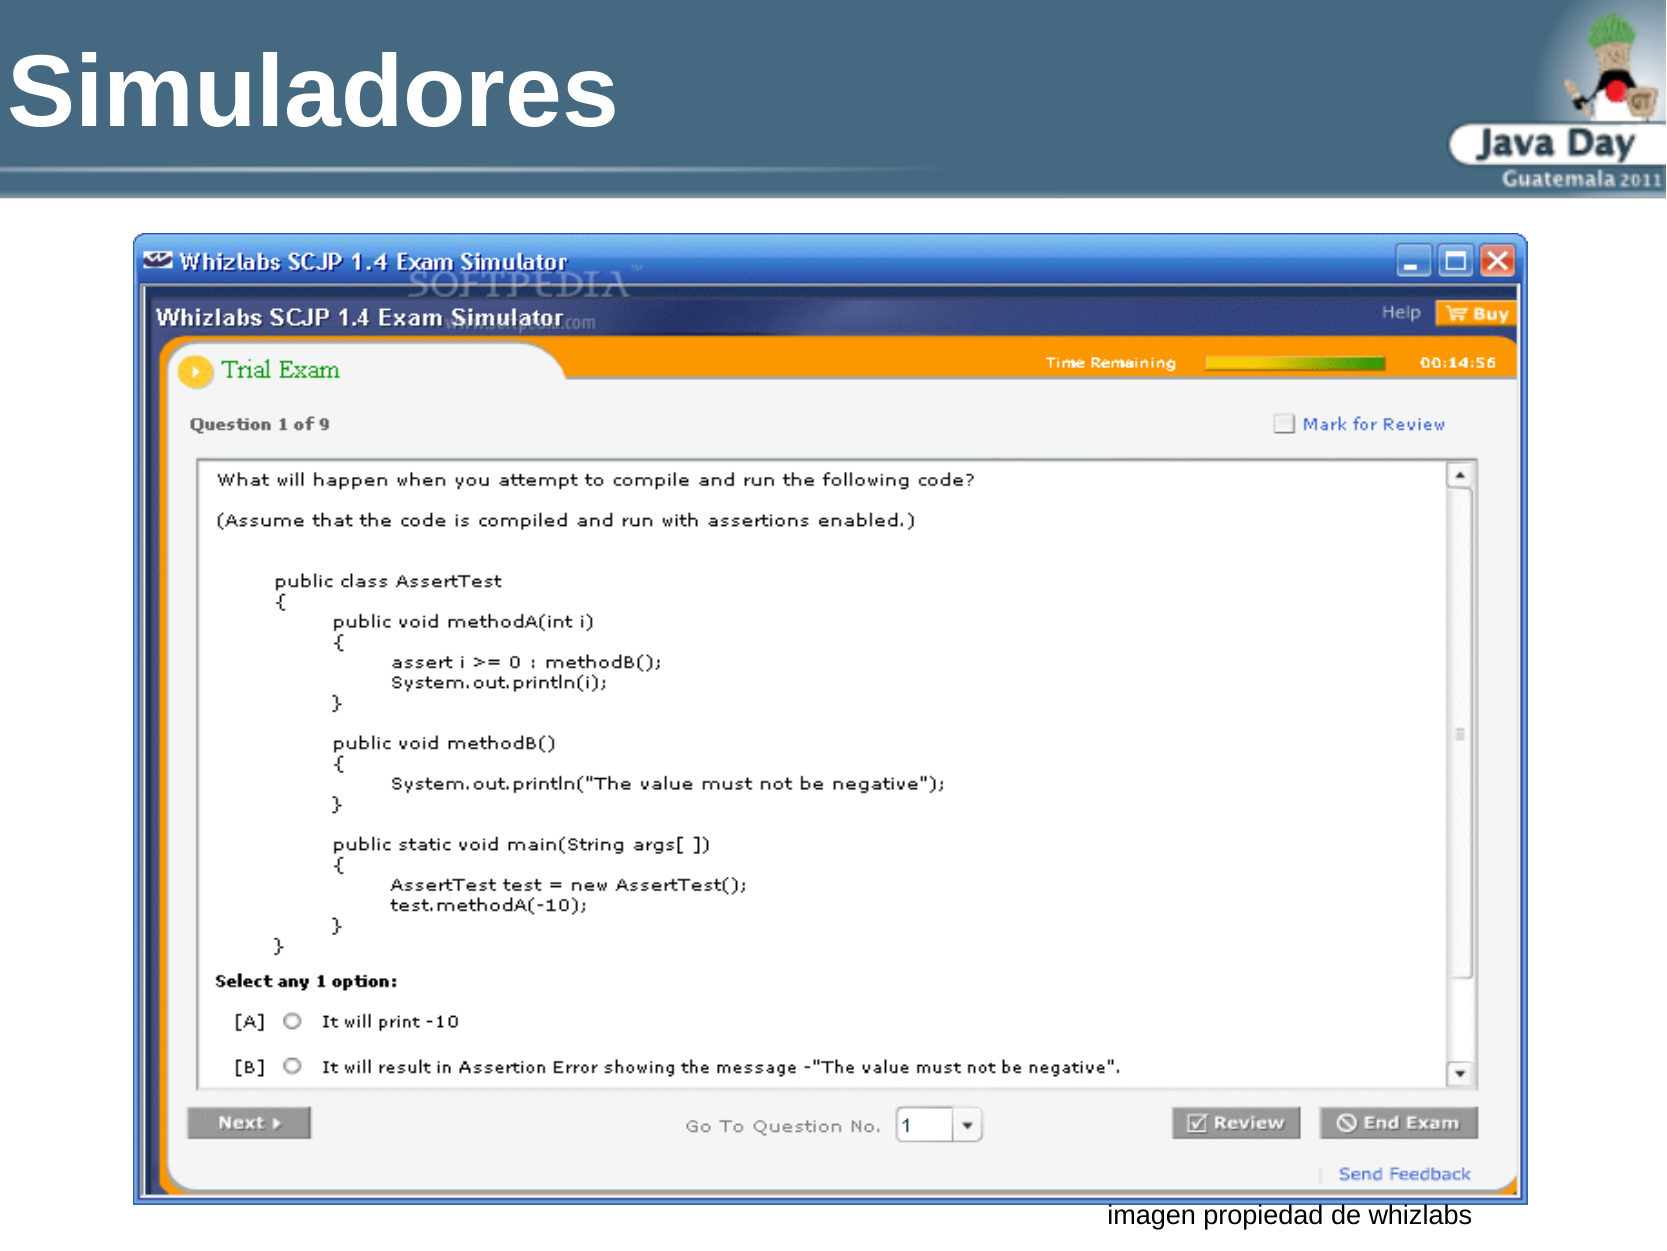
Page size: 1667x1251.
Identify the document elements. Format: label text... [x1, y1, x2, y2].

text_box imagen propiedad de whizlabs [1107, 1199, 1534, 1231]
picture [133, 233, 1528, 1205]
text_box Simuladores [7, 33, 1502, 151]
picture [0, 0, 1666, 200]
